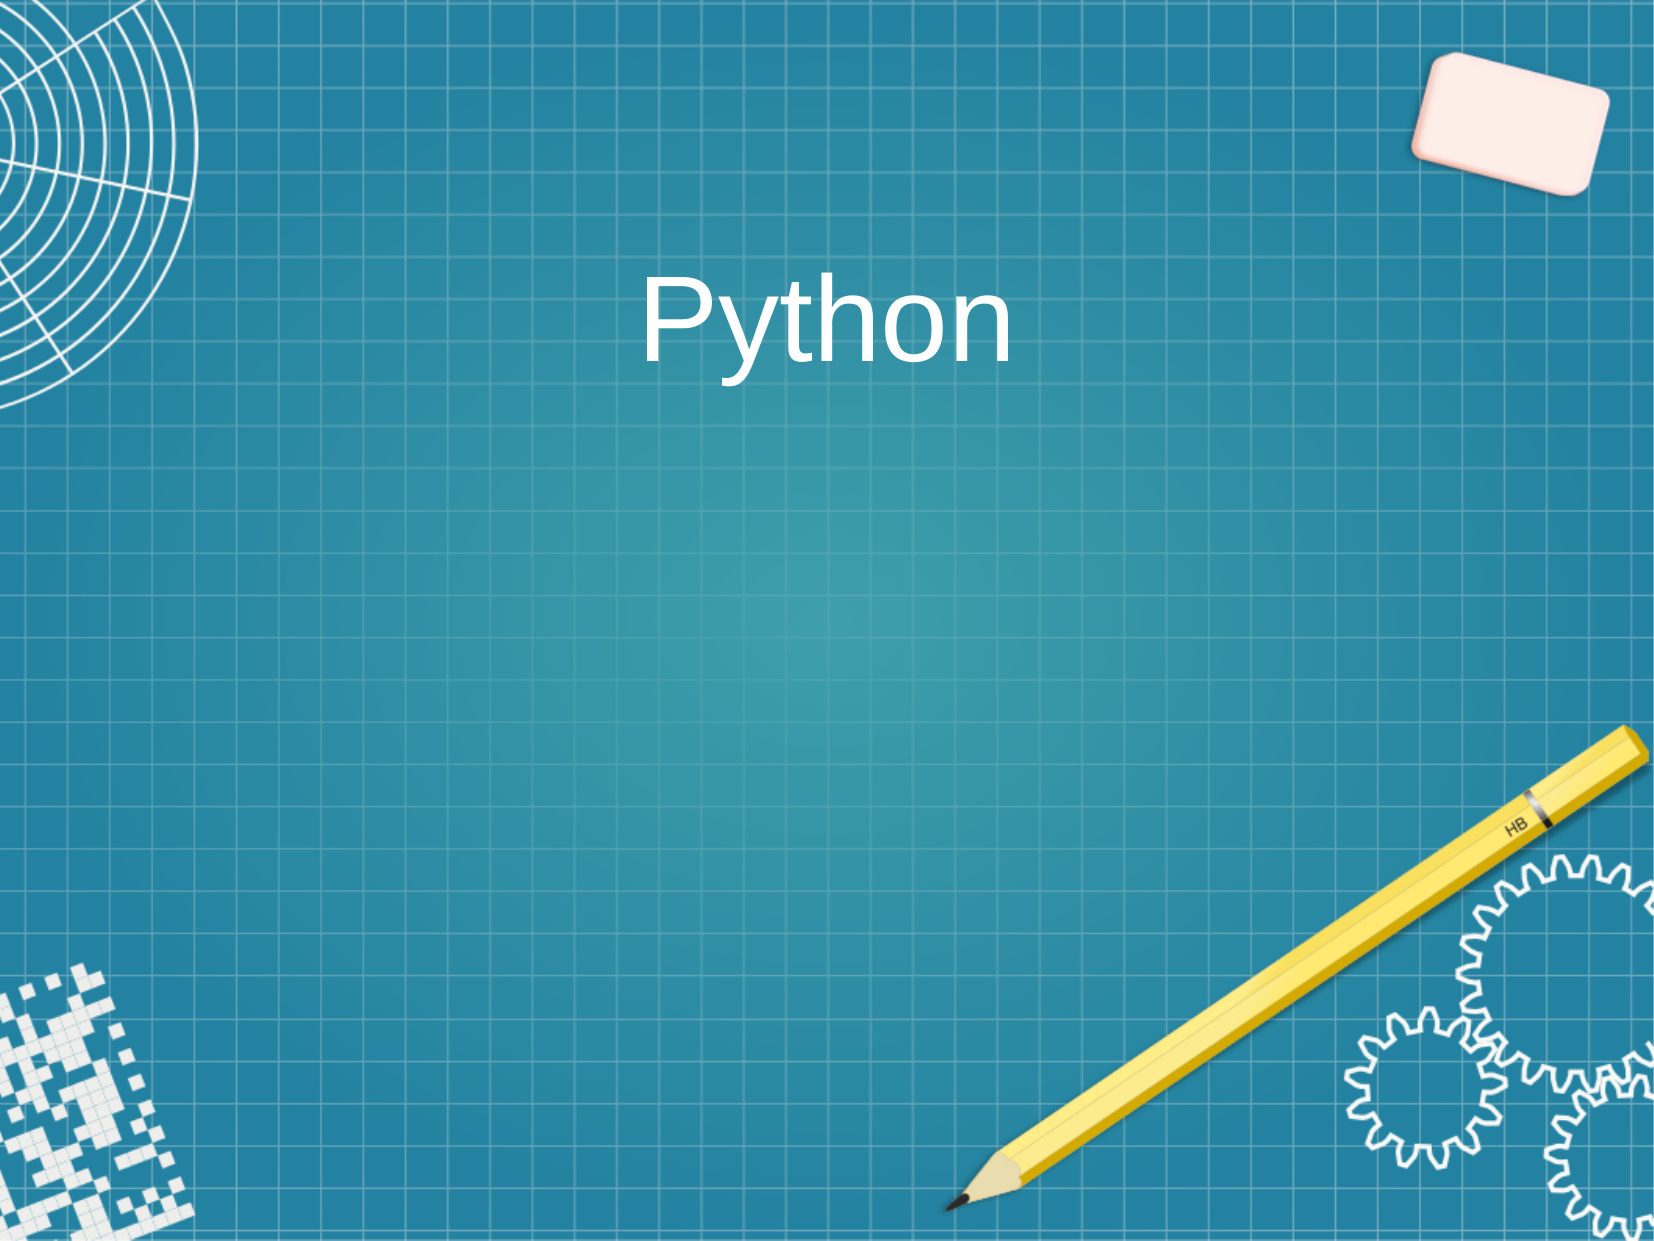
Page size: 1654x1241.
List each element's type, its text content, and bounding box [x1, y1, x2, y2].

title Python [82, 177, 1571, 461]
picture [0, 0, 1654, 1241]
